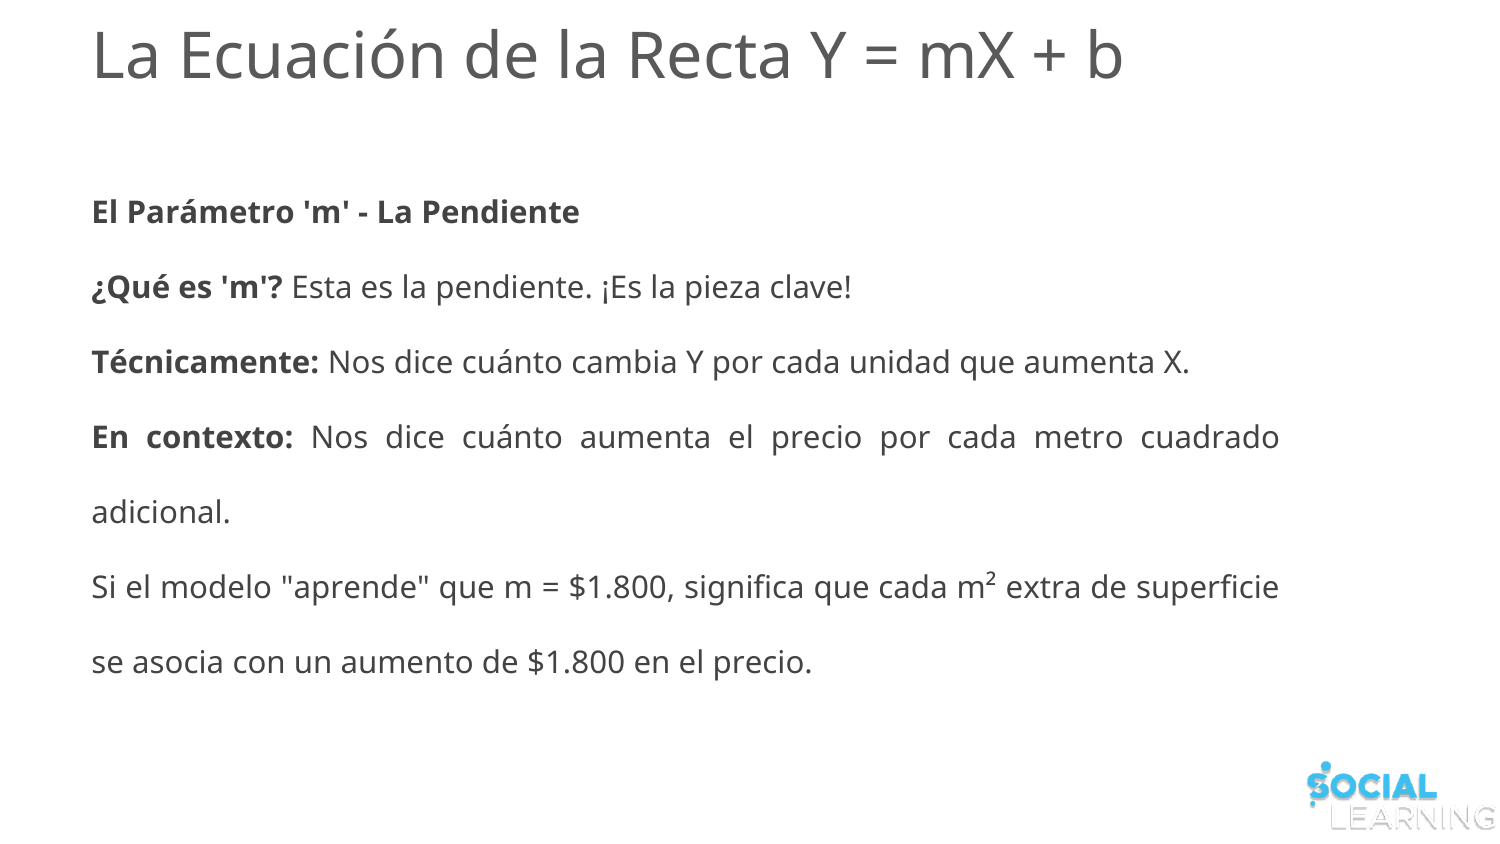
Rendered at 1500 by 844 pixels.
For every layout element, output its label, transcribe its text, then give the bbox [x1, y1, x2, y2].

picture [1301, 744, 1500, 844]
text_box El Parámetro 'm' - La Pendiente ¿Qué es 'm'? Esta es la pendiente. ¡Es la pieza clave! Técnicamente: Nos dice cuánto cambia Y por cada unidad que aumenta X. En contexto: Nos dice cuánto aumenta el precio por cada metro cuadrado adicional. Si el modelo "aprende" que m = $1.800, significa que cada m² extra de superficie se asocia con un aumento de $1.800 en el precio. [76, 140, 1302, 664]
text_box La Ecuación de la Recta Y = mX + b [76, 0, 1281, 140]
